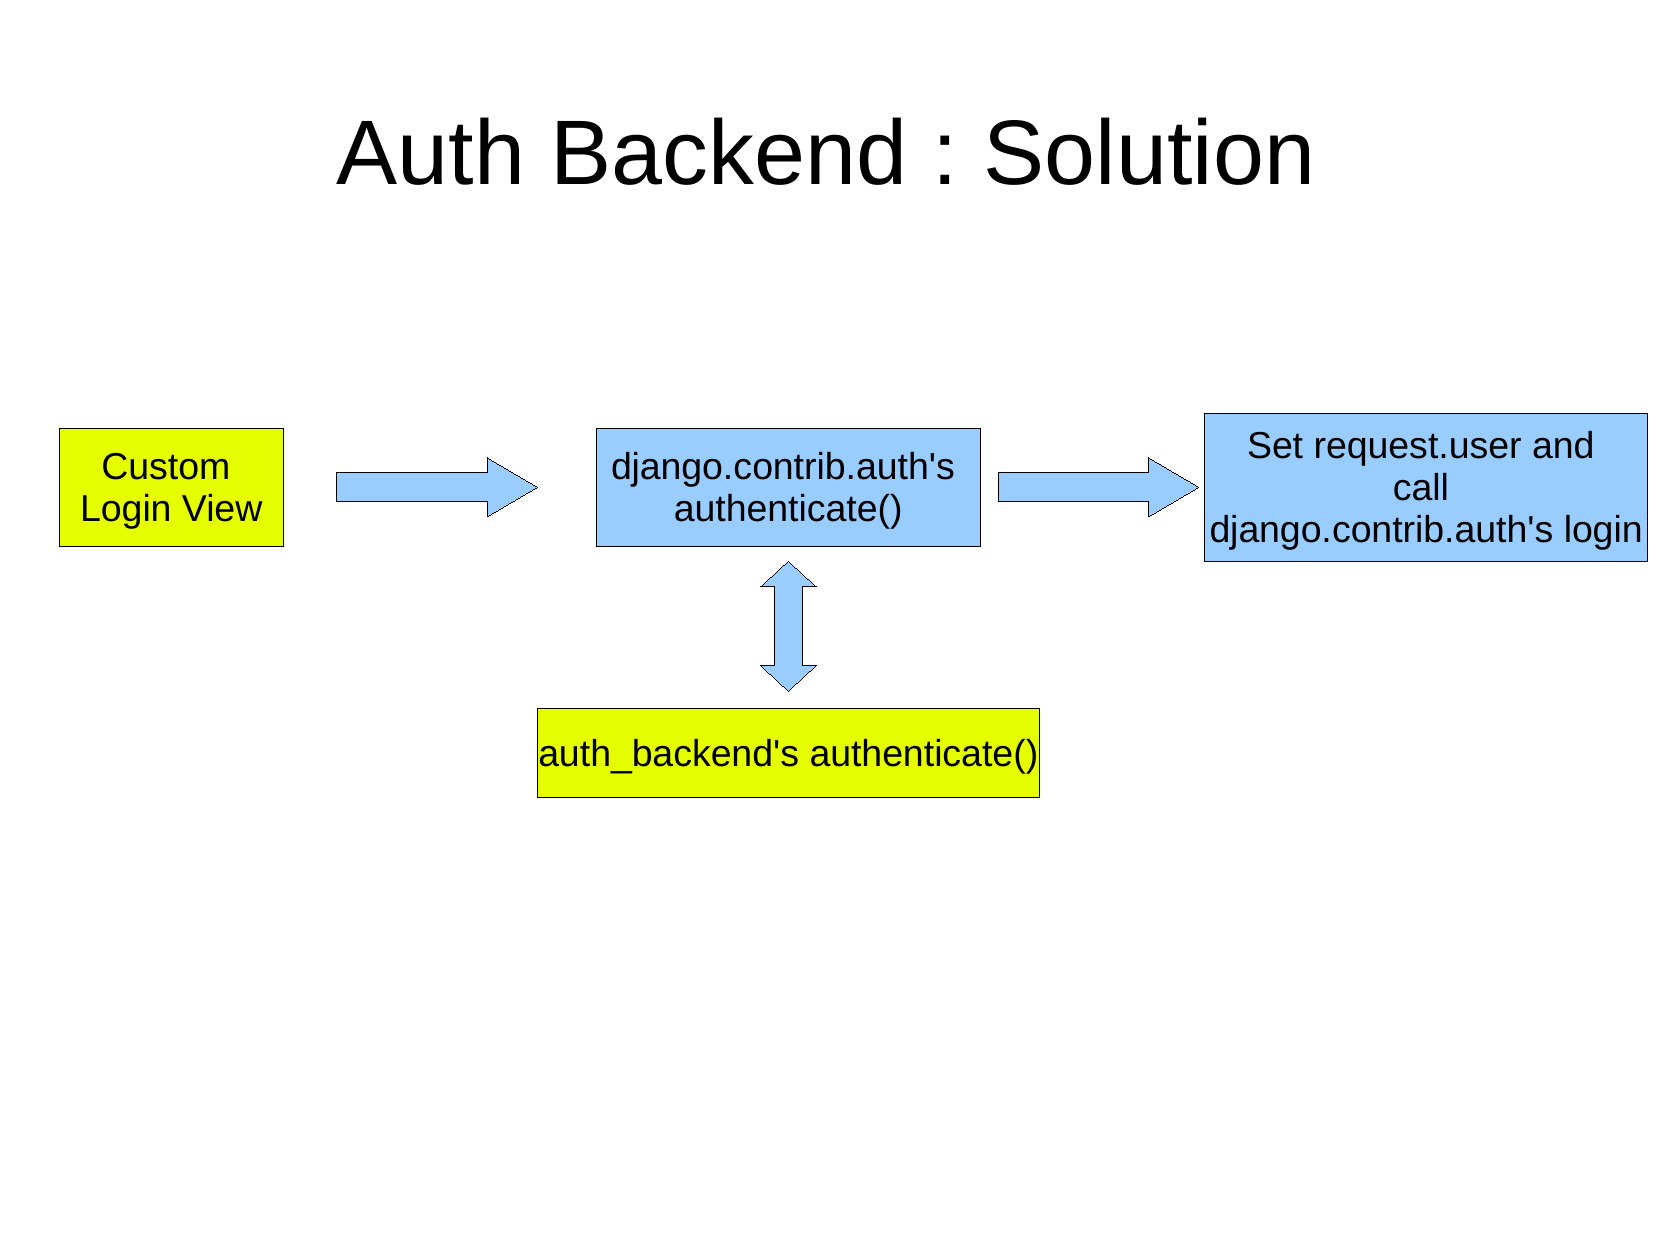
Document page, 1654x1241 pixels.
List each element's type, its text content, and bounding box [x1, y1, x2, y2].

text_box Set request.user and call django.contrib.auth's login [1204, 413, 1648, 562]
text_box Custom Login View [59, 428, 284, 547]
title Auth Backend : Solution [82, 49, 1571, 257]
text_box auth_backend's authenticate() [537, 708, 1040, 798]
text_box [336, 457, 538, 517]
text_box django.contrib.auth's authenticate() [596, 428, 981, 547]
text_box [760, 561, 817, 692]
text_box [998, 457, 1199, 517]
